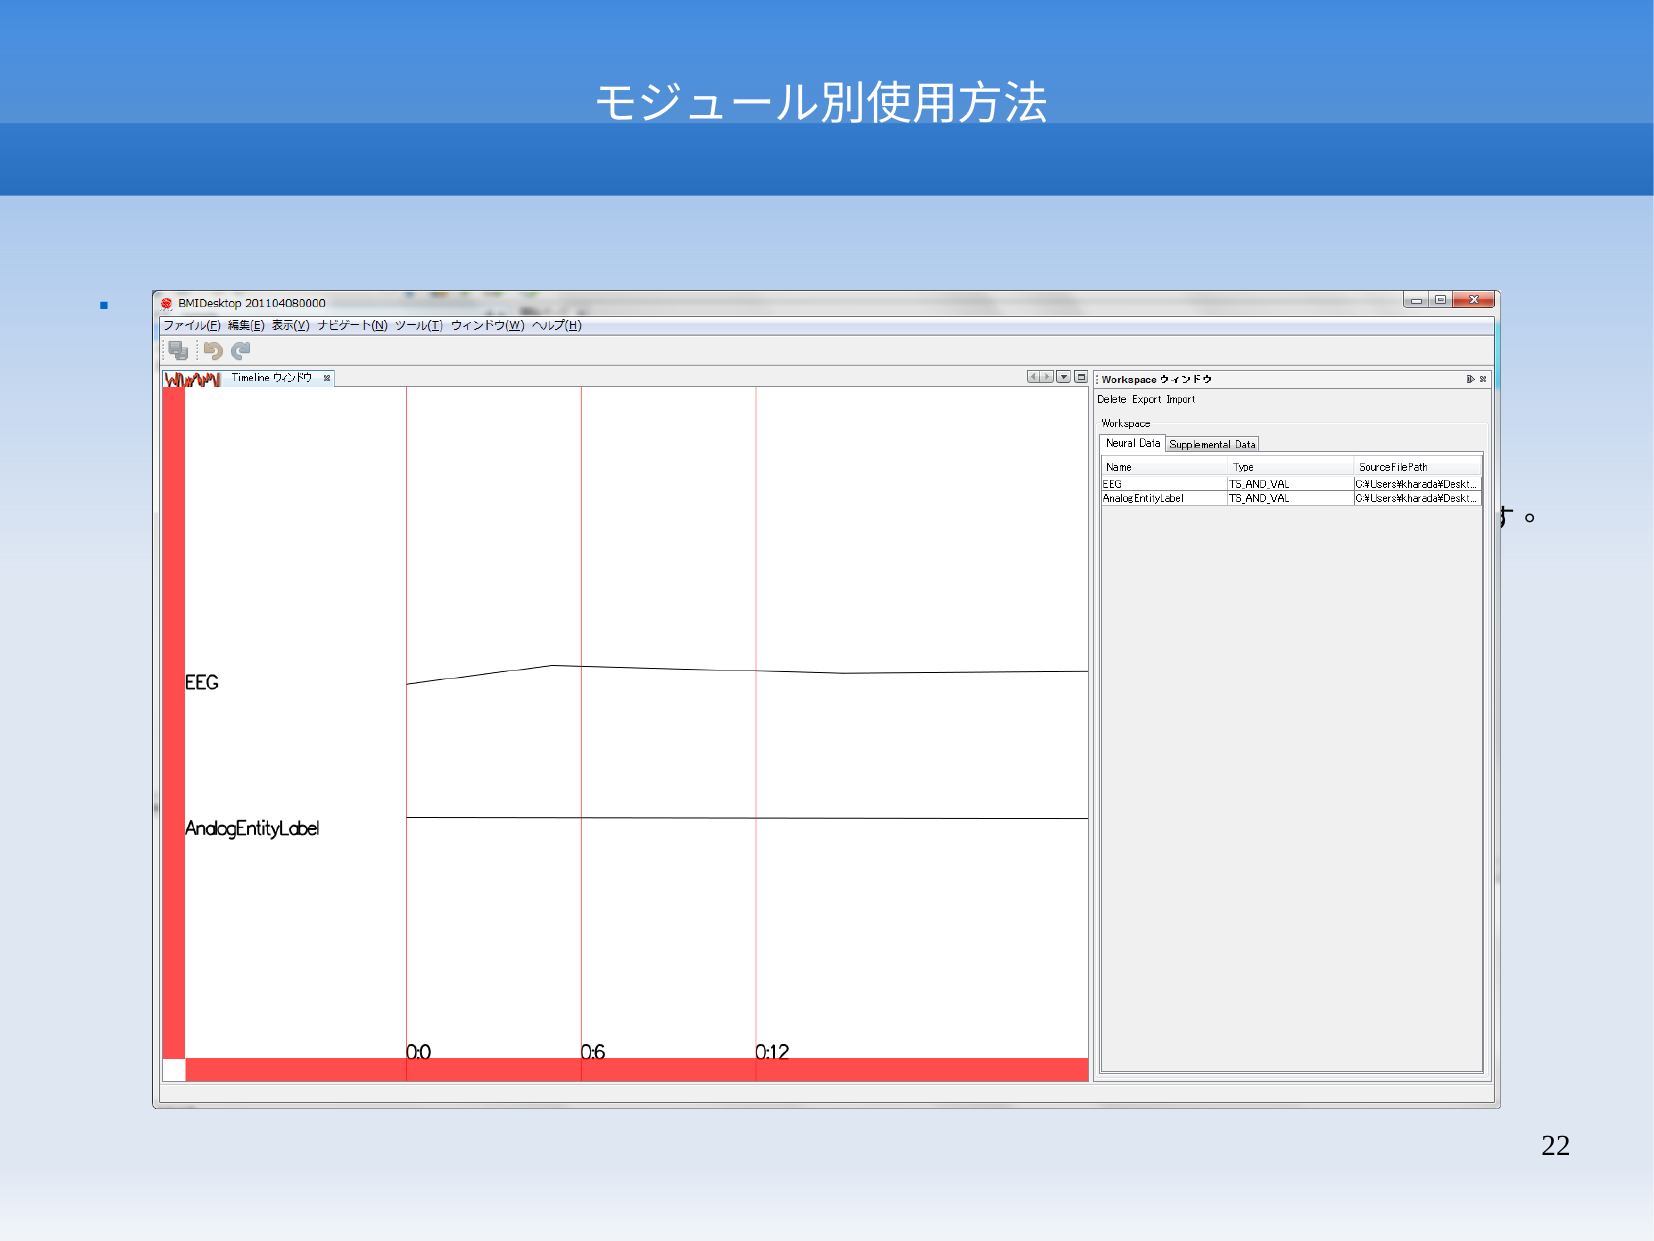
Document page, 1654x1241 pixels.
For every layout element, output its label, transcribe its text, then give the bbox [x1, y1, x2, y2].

picture [0, 0, 1654, 1241]
title モジュール別使用方法 [76, 0, 1565, 208]
list timeline WorkspaceにあるChannel形式のデータをグラフで表示します。 WorkspaceにあるChannelを表示するため、事前にChannelを登録してください。 (登録方法はWorkspaceの項目を参照願います) WorkspaceにChannelを登録すると、Analog型のChannelのデータがグラフにプロットされます。 [82, 290, 417, 1109]
